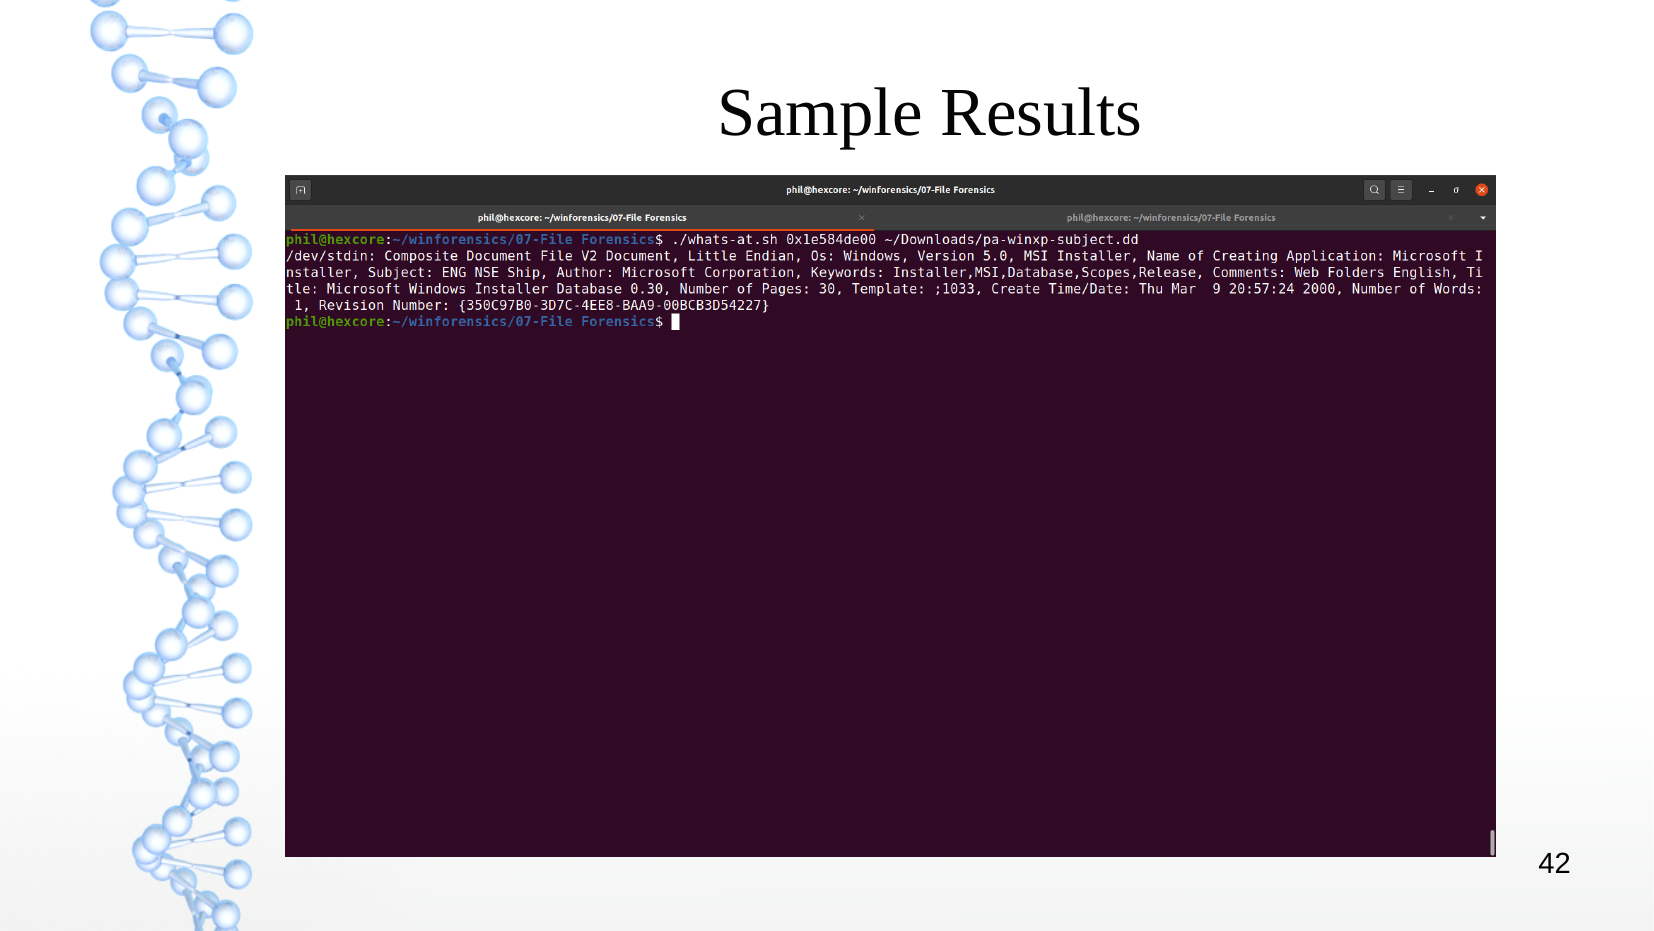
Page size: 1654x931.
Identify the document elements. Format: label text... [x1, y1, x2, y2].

picture [0, 0, 1654, 931]
title Sample Results [265, 35, 1595, 189]
